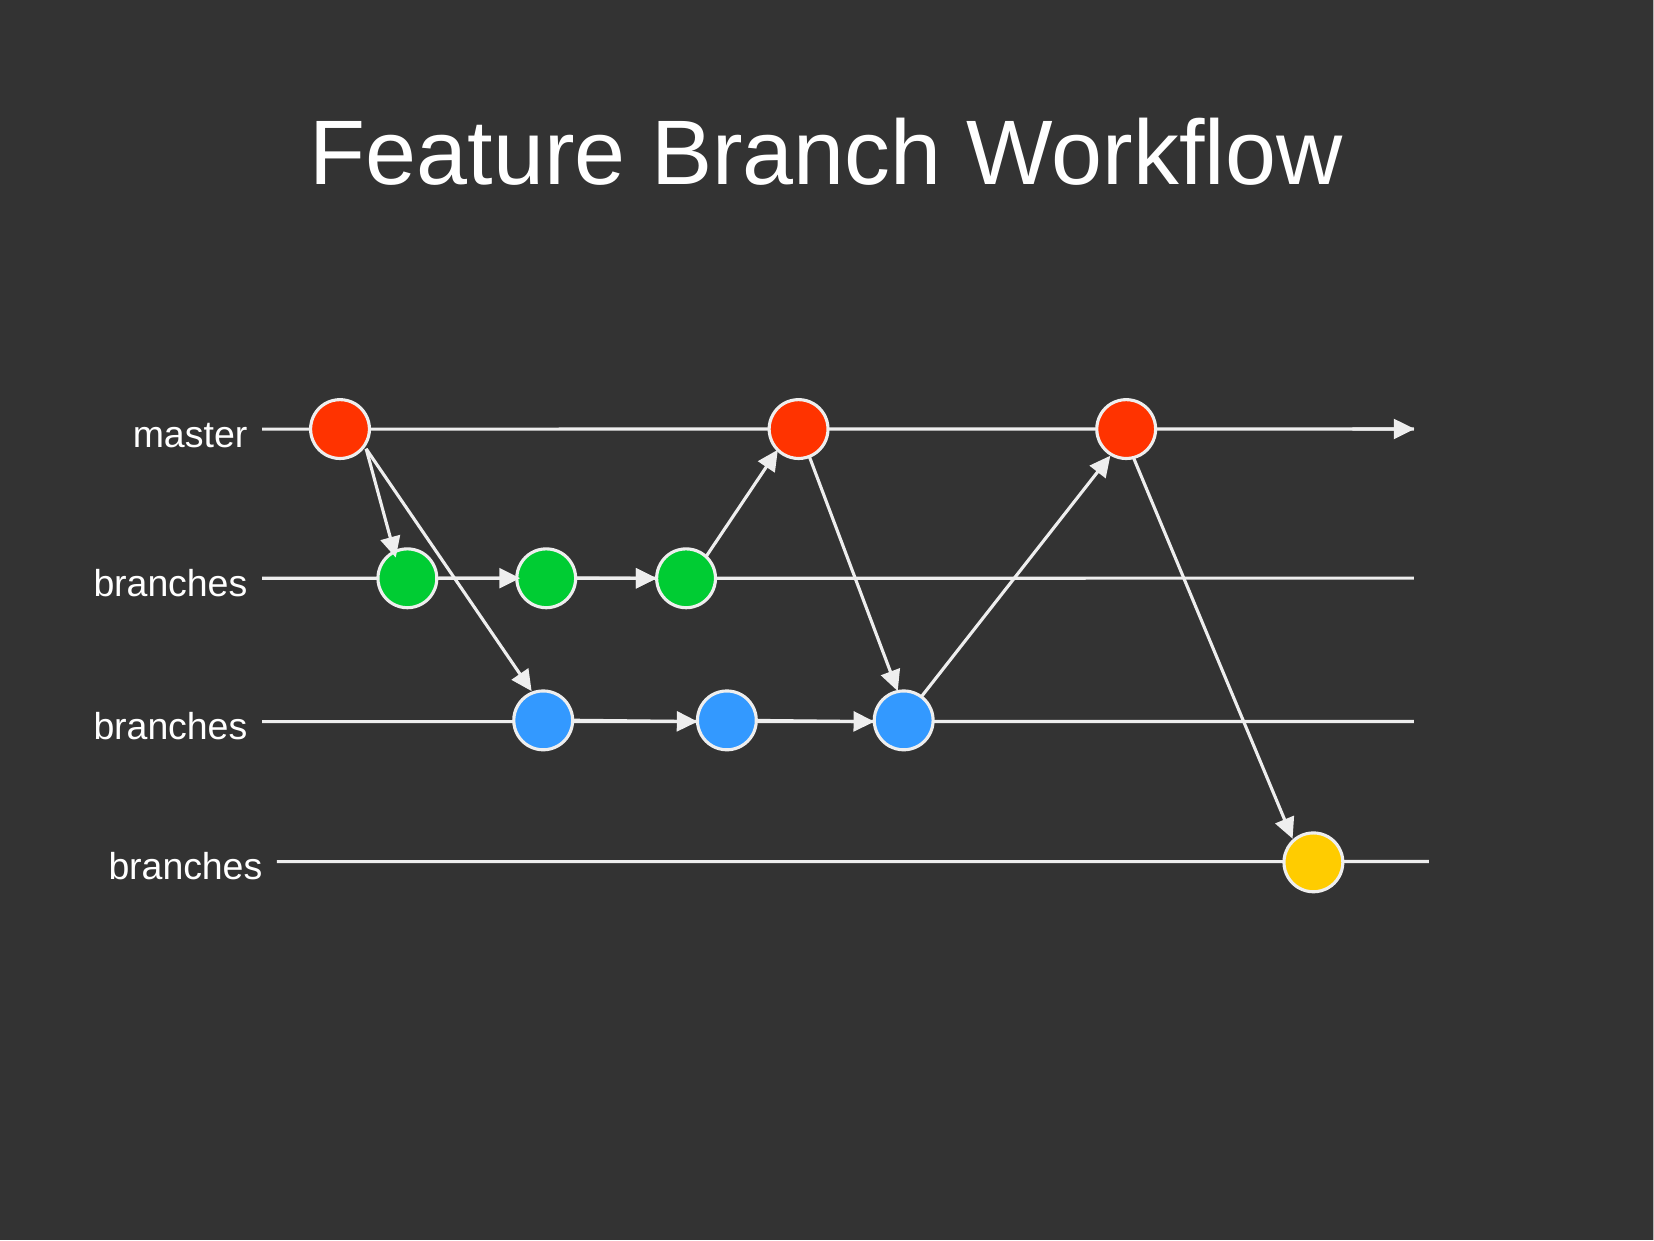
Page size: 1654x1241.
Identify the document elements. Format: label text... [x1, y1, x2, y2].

text_box [874, 690, 934, 750]
text_box branches [92, 827, 278, 897]
title Feature Branch Workflow [82, 49, 1571, 257]
text_box master [77, 394, 263, 464]
text_box [769, 399, 829, 459]
text_box [516, 548, 576, 608]
text_box [656, 548, 716, 608]
text_box [310, 399, 370, 459]
text_box [1096, 399, 1156, 459]
text_box branches [77, 543, 263, 613]
text_box [1283, 832, 1343, 892]
text_box [513, 690, 573, 750]
text_box [697, 690, 757, 750]
text_box branches [77, 687, 263, 756]
text_box [377, 548, 437, 608]
